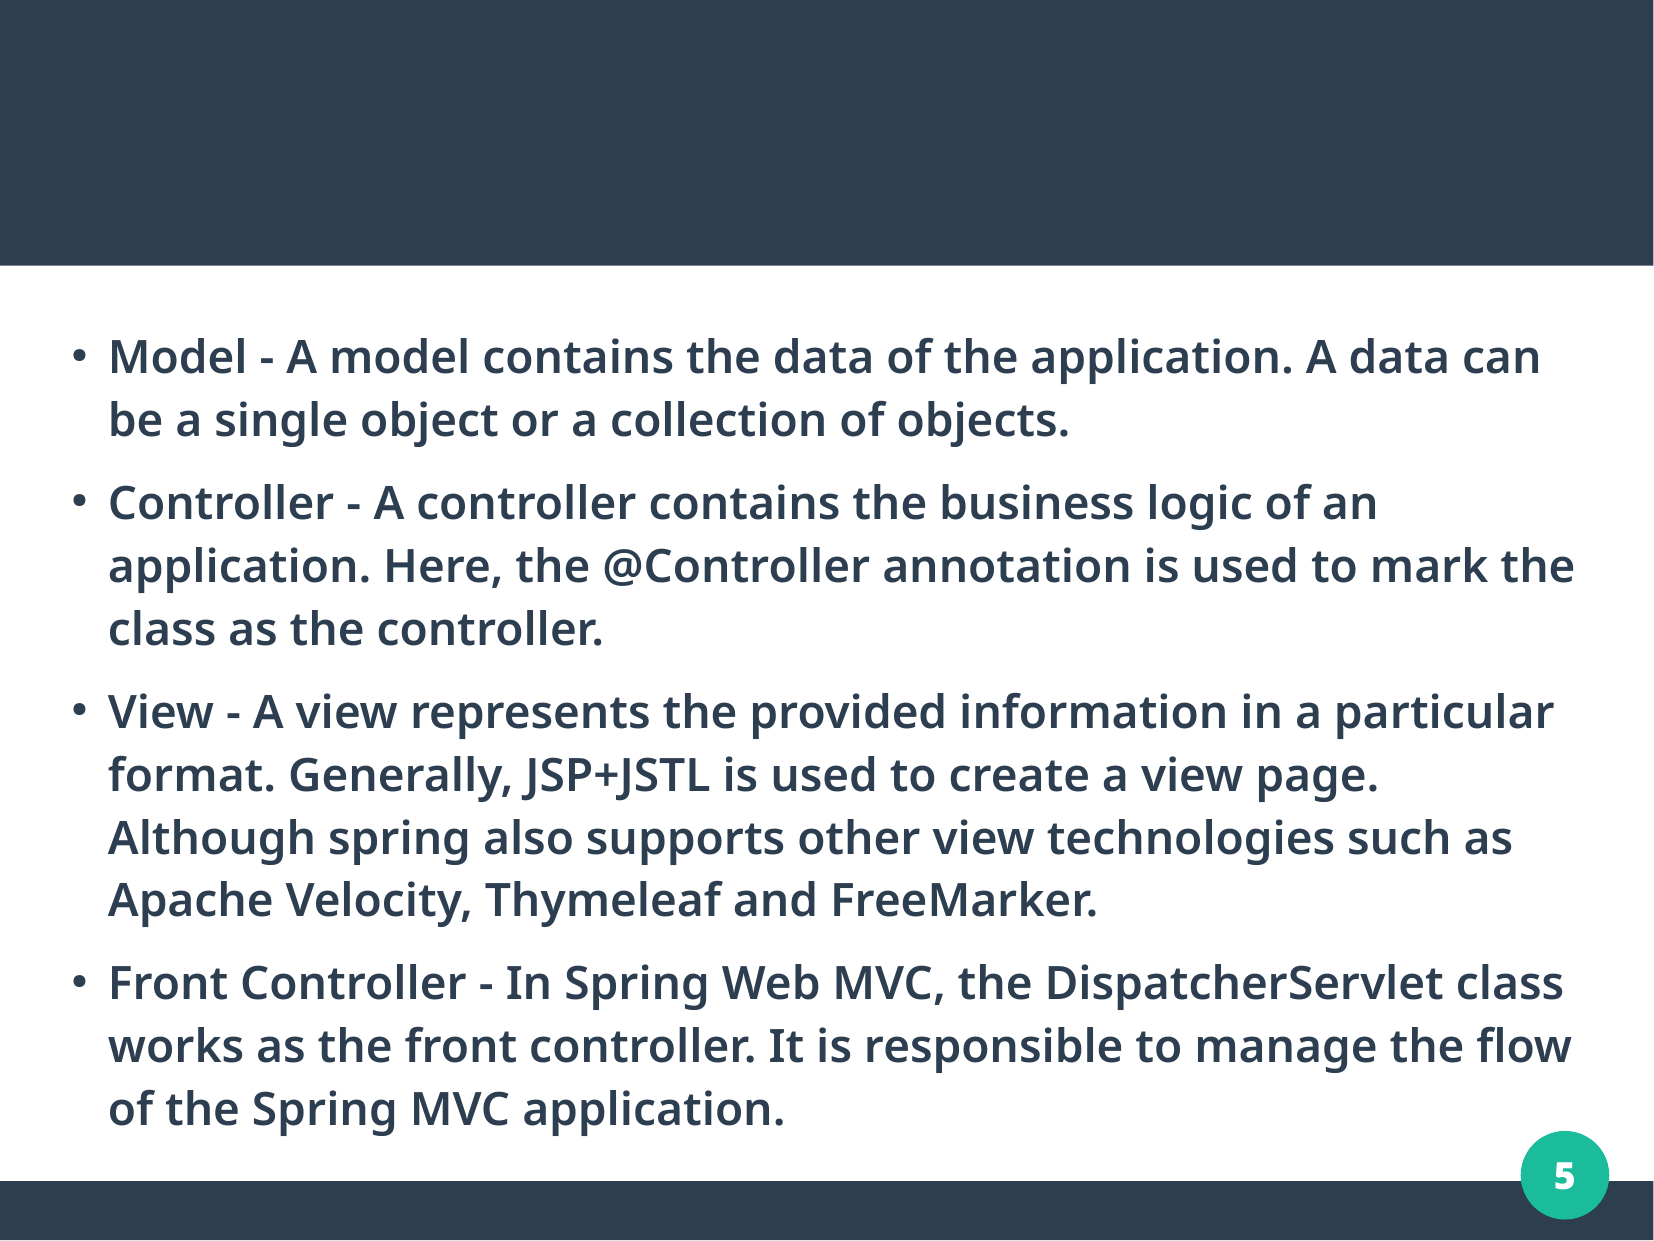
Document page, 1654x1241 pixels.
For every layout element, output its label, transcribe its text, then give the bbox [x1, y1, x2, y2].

list Model - A model contains the data of the application. A data can be a single object or a collection of objects. Controller - A controller contains the business logic of an application. Here, the @Controller annotation is used to mark the class as the controller. View - A view represents the provided information in a particular format. Generally, JSP+JSTL is used to create a view page. Although spring also supports other view technologies such as Apache Velocity, Thymeleaf and FreeMarker. Front Controller - In Spring Web MVC, the DispatcherServlet class works as the front controller. It is responsible to manage the flow of the Spring MVC application. [59, 324, 1595, 1152]
